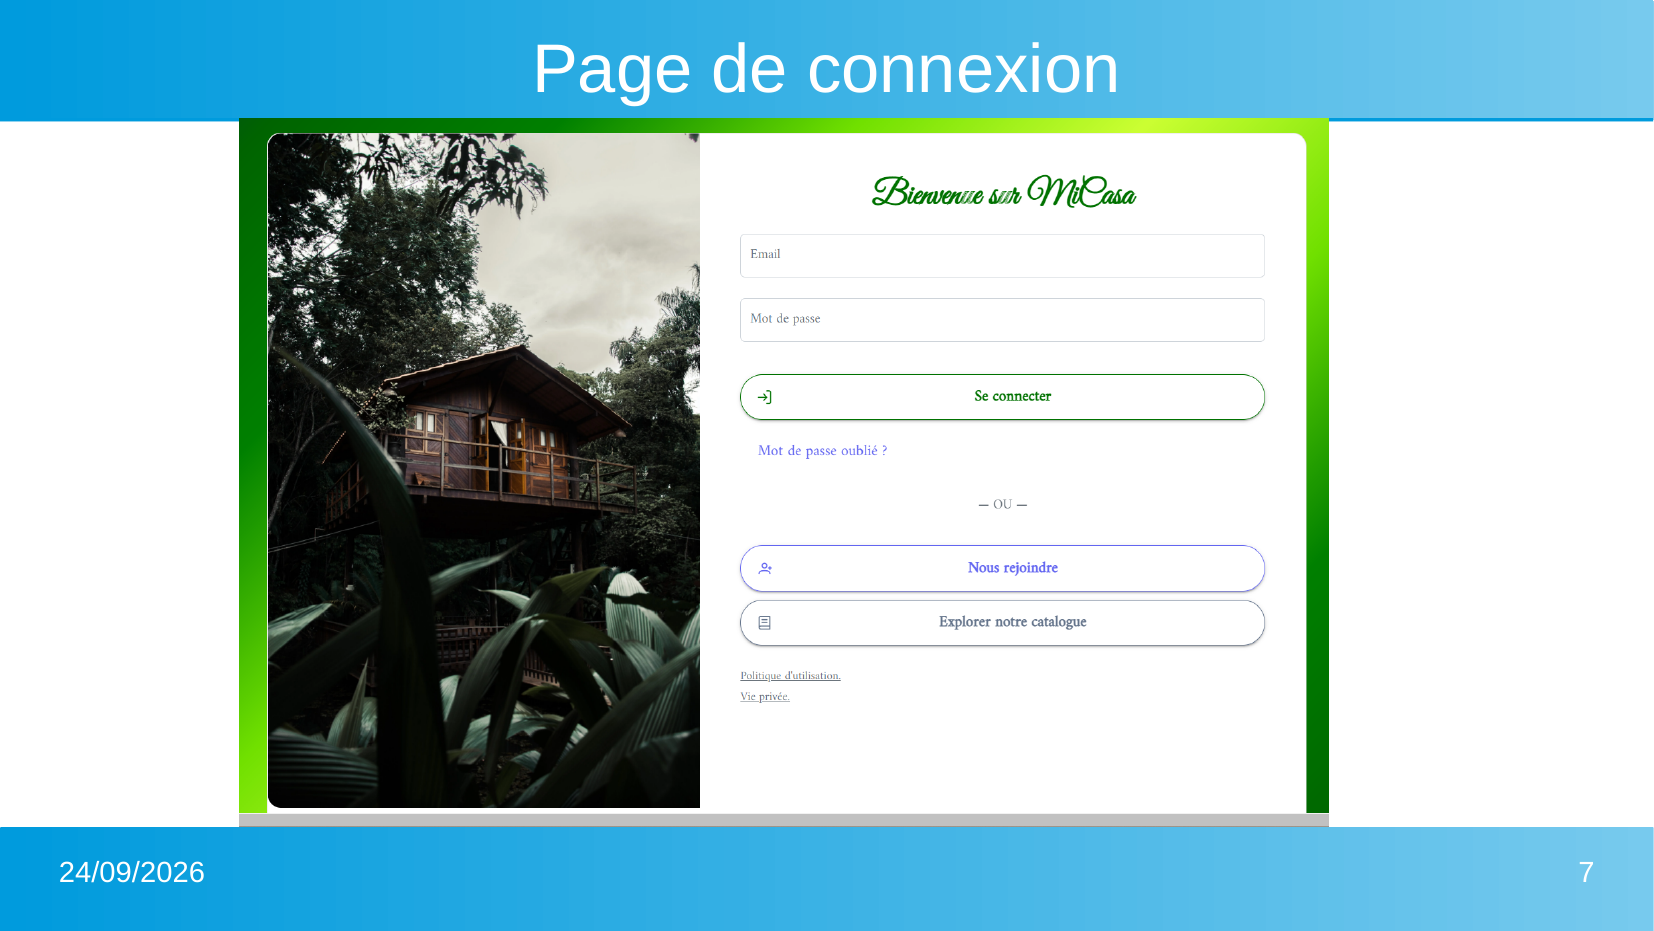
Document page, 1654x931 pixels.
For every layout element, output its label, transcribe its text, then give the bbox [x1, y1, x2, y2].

picture [239, 118, 1329, 827]
title Page de connexion [59, 29, 1595, 108]
